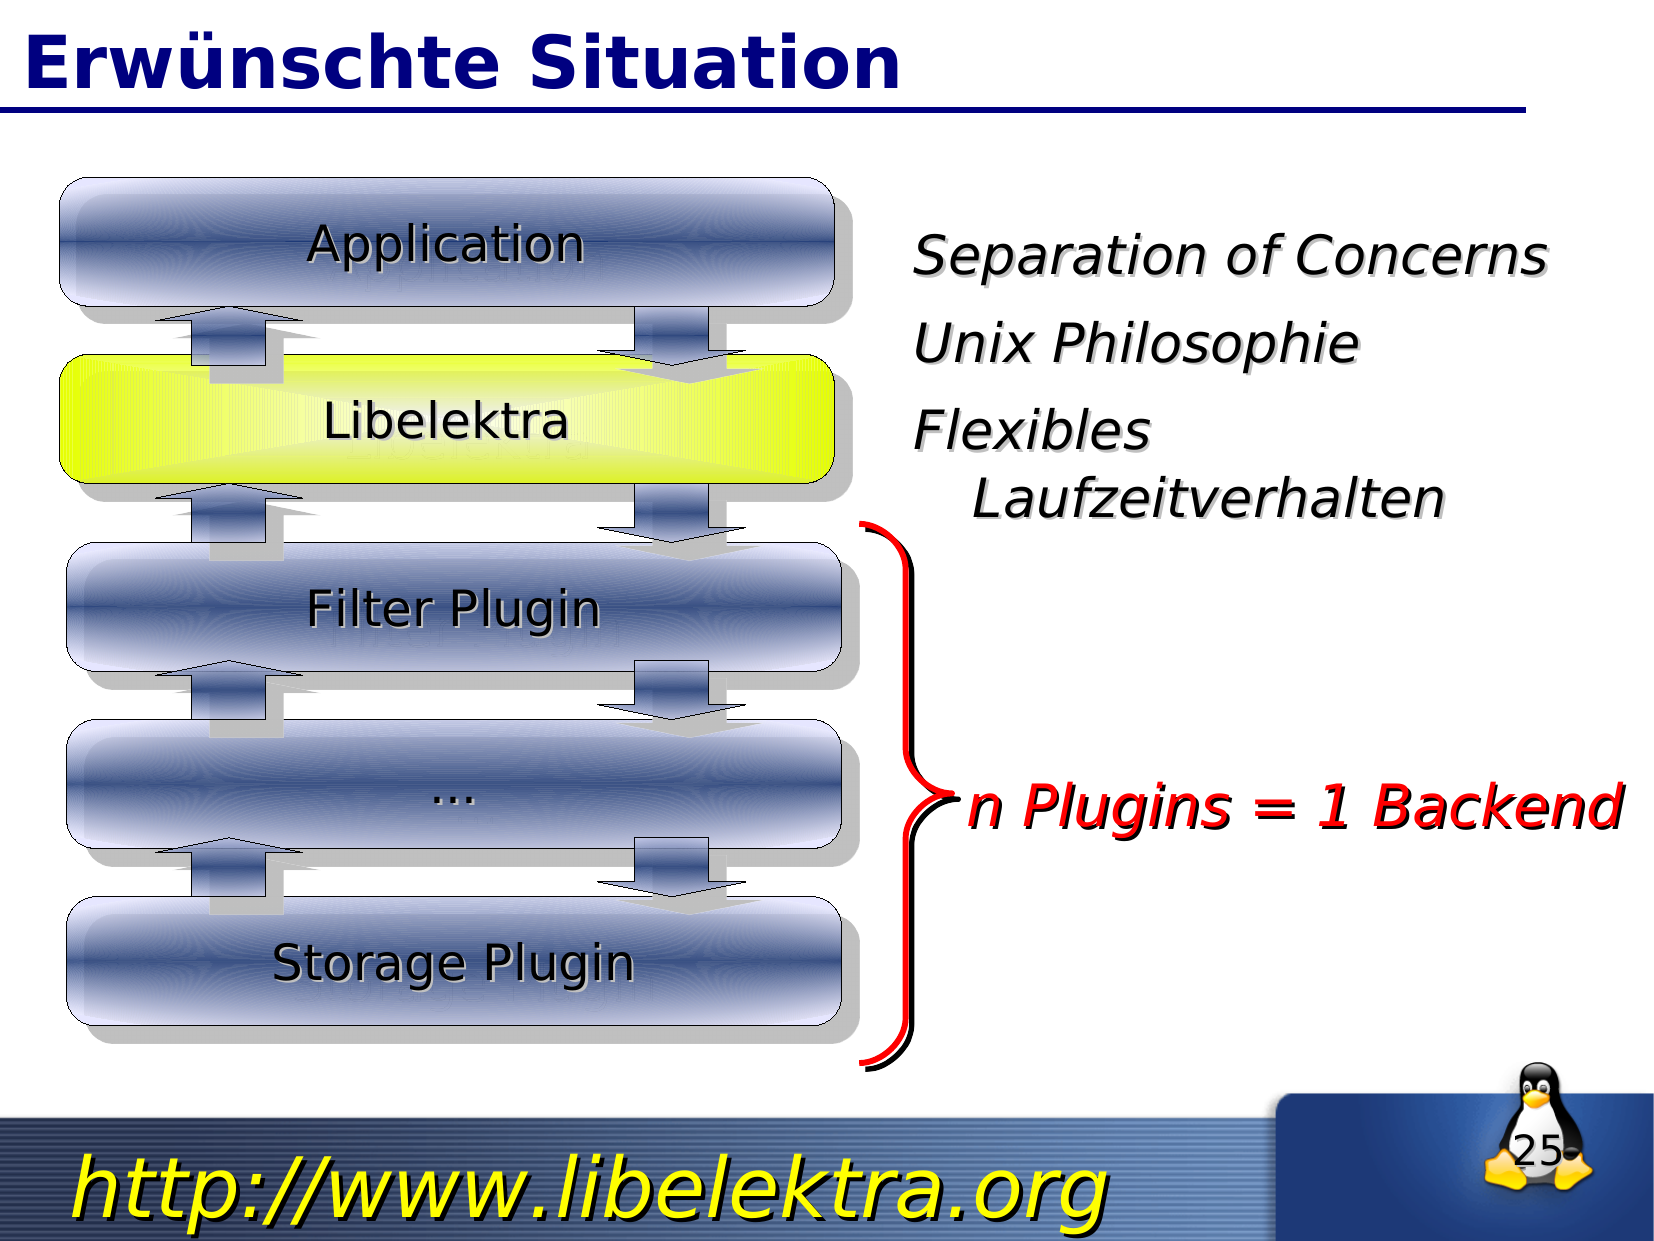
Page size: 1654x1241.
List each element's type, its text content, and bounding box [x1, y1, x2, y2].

text_box Filter Plugin [66, 542, 842, 672]
text_box [597, 306, 746, 366]
list Separation of Concerns Unix Philosophie Flexibles Laufzeitverhalten [899, 212, 1595, 1009]
text_box Application [59, 177, 835, 307]
text_box n Plugins = 1 Backend [1595, 767, 1625, 836]
text_box Erwünschte Situation [22, 14, 1611, 111]
text_box ... [66, 719, 842, 849]
text_box [597, 483, 746, 543]
text_box [155, 837, 303, 897]
text_box [597, 660, 746, 720]
text_box [597, 837, 746, 897]
text_box [155, 660, 303, 720]
text_box Libelektra [59, 354, 835, 484]
picture [0, 1061, 1654, 1241]
text_box 50 [1312, 1122, 1565, 1178]
text_box [155, 306, 303, 366]
text_box Storage Plugin [66, 896, 842, 1026]
picture [872, 1061, 883, 1065]
text_box [155, 483, 303, 543]
